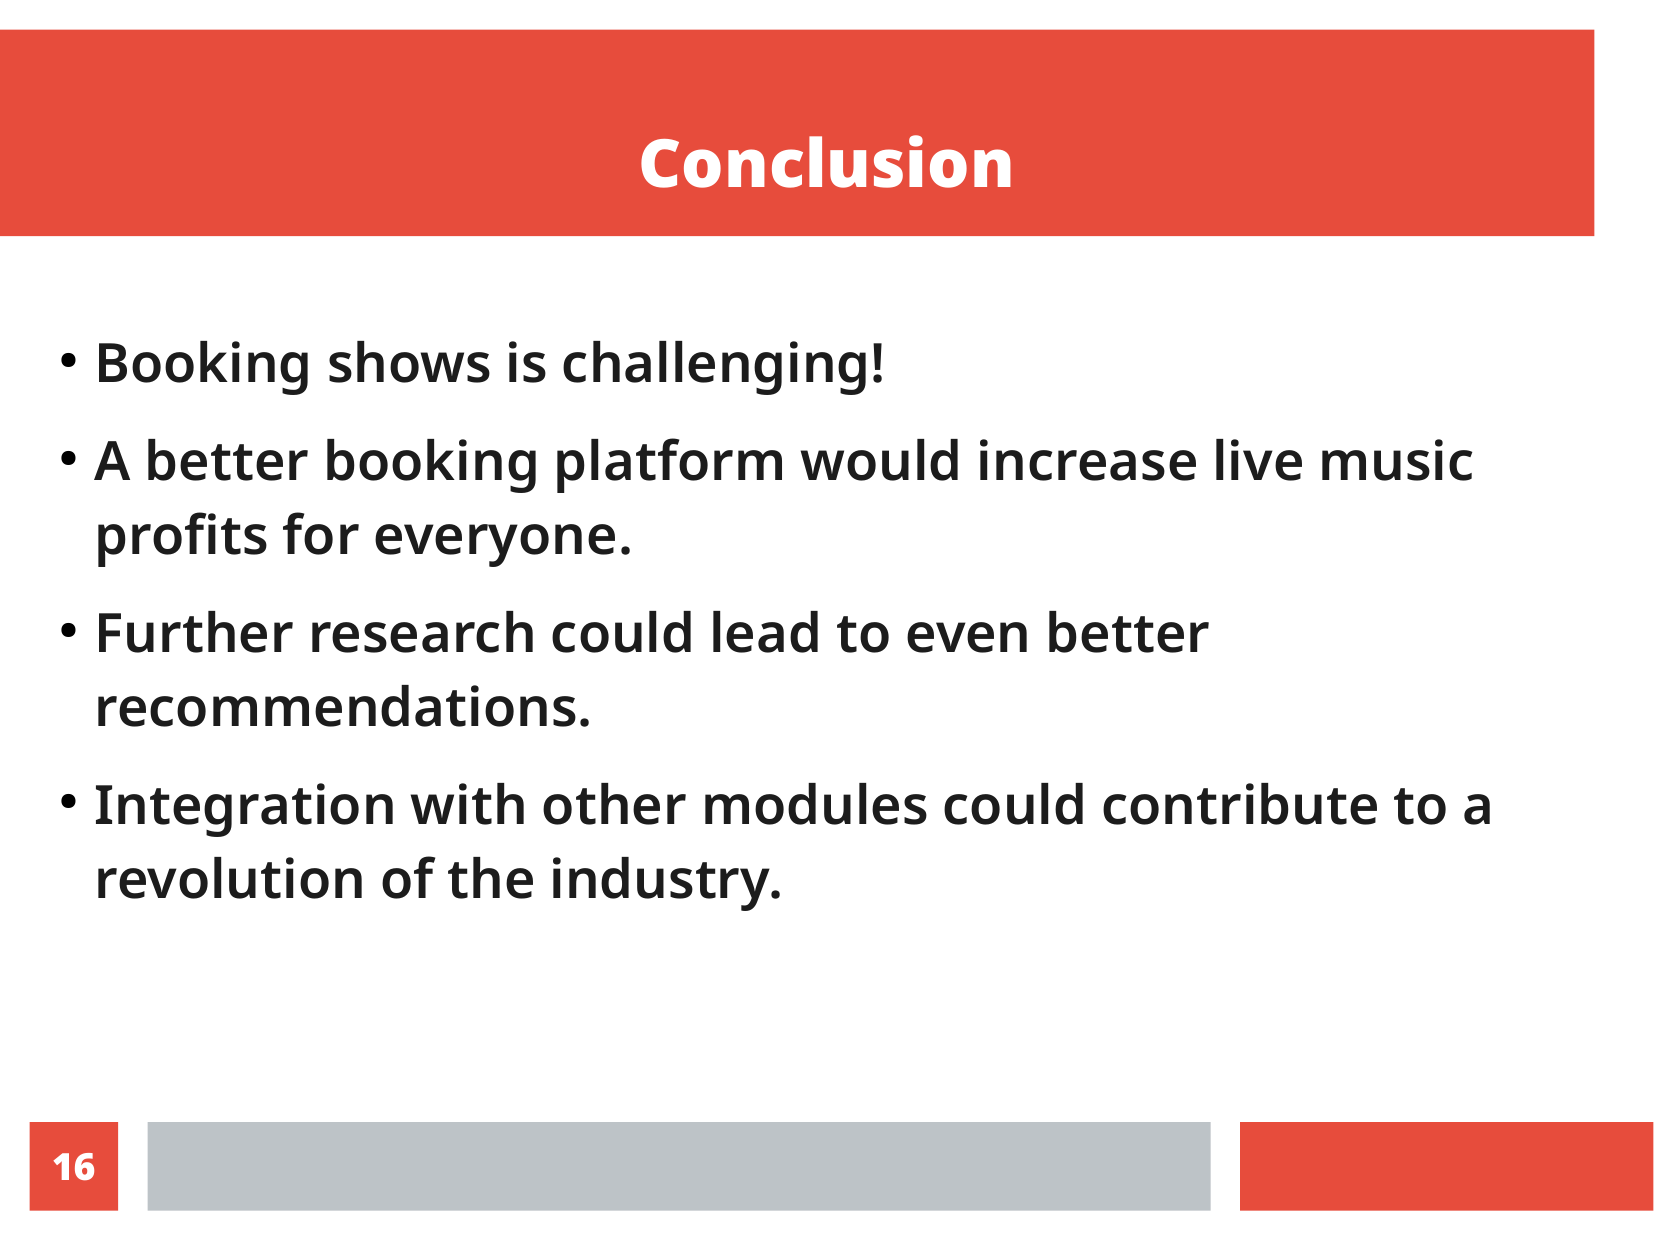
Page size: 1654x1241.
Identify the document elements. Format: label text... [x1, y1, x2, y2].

list Booking shows is challenging! A better booking platform would increase live music profits for everyone. Further research could lead to even better recommendations. Integration with other modules could contribute to a revolution of the industry. [59, 324, 1565, 1093]
title Conclusion [59, 59, 1595, 207]
